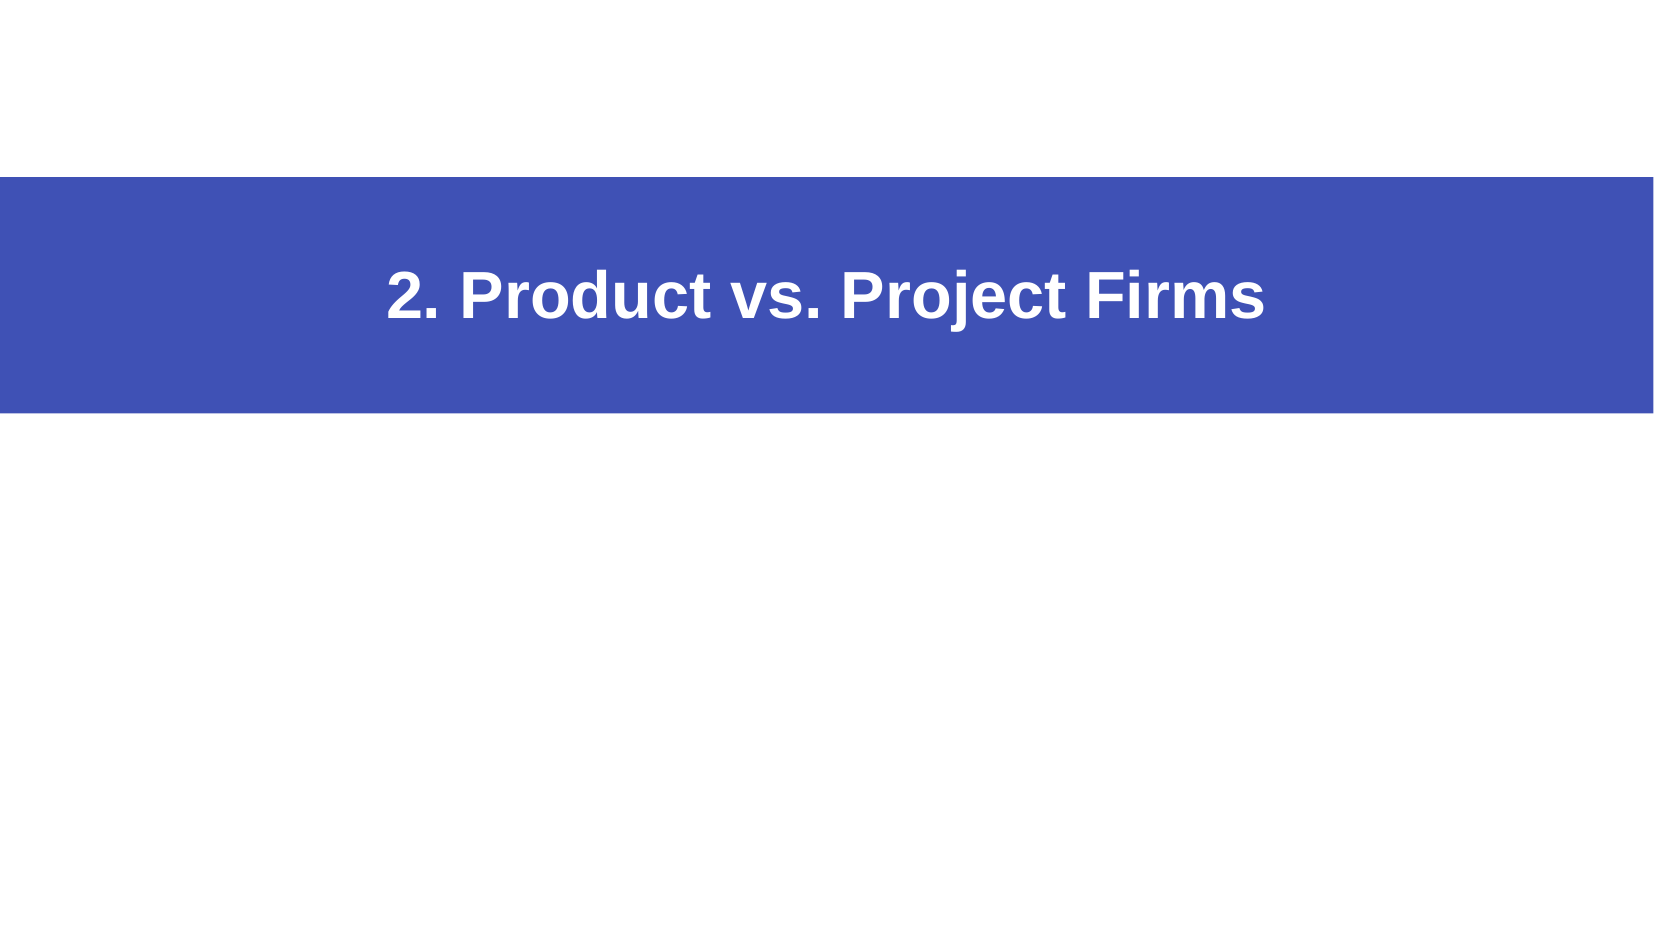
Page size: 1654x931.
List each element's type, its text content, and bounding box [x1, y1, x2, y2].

title 2. Product vs. Project Firms [0, 177, 1654, 414]
